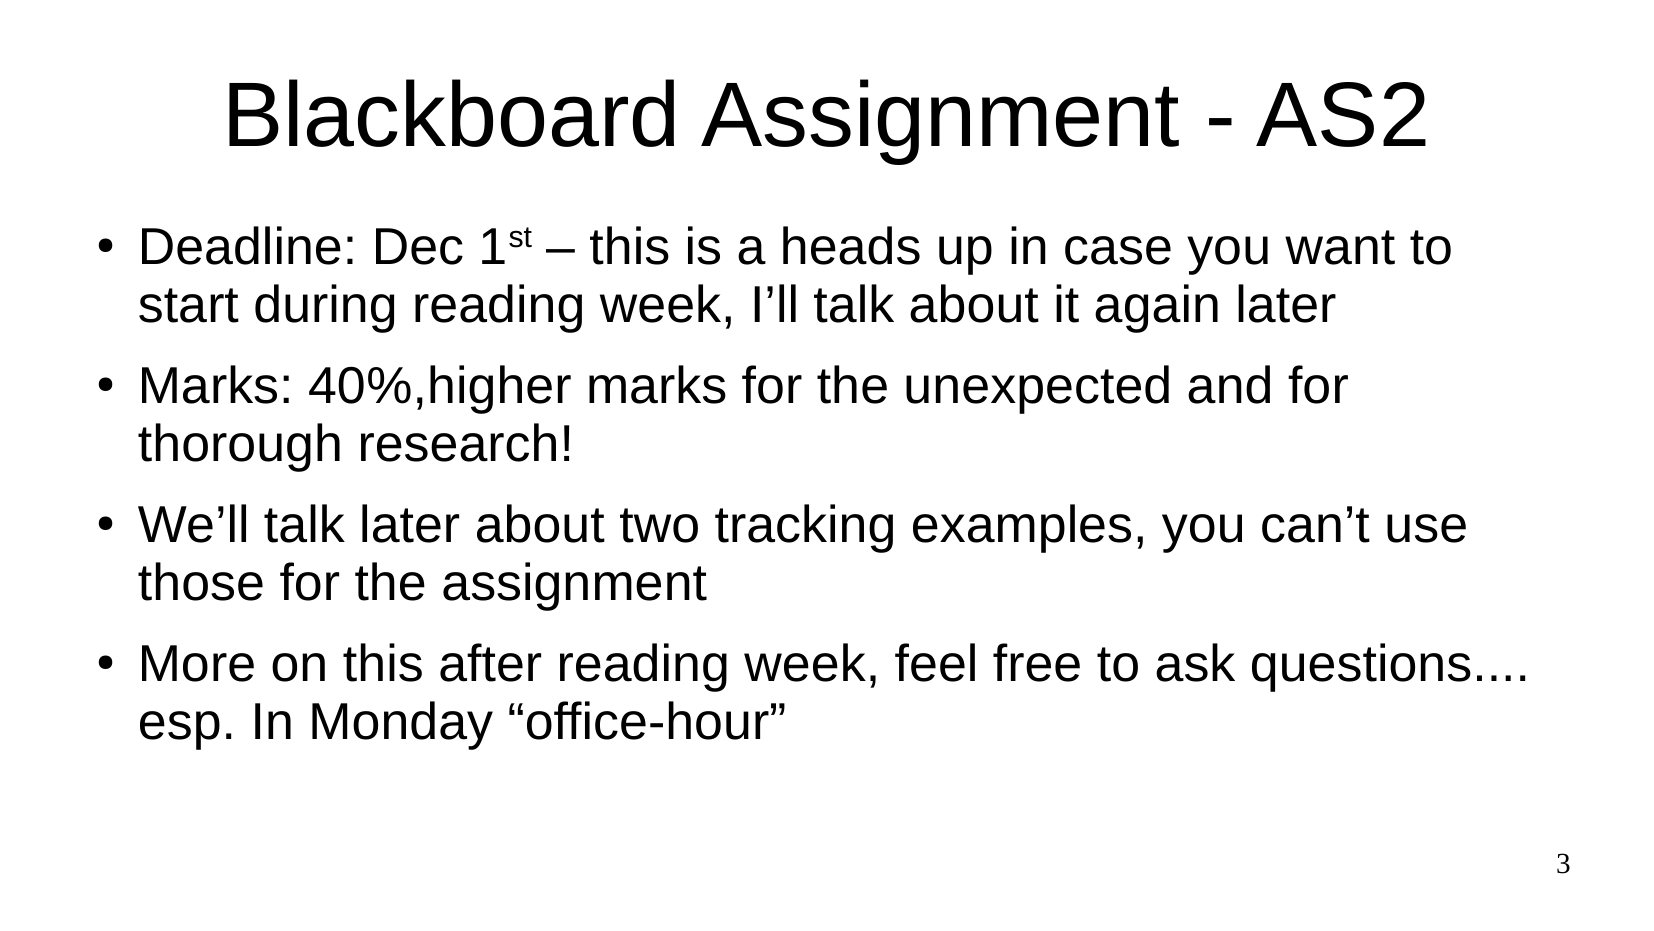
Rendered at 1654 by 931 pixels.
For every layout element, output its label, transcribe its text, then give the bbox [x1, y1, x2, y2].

list Deadline: Dec 1st – this is a heads up in case you want to start during reading week, I’ll talk about it again later Marks: 40%,higher marks for the unexpected and for thorough research! We’ll talk later about two tracking examples, you can’t use those for the assignment More on this after reading week, feel free to ask questions.... esp. In Monday “office-hour” [82, 217, 1571, 758]
title Blackboard Assignment - AS2 [82, 37, 1571, 193]
